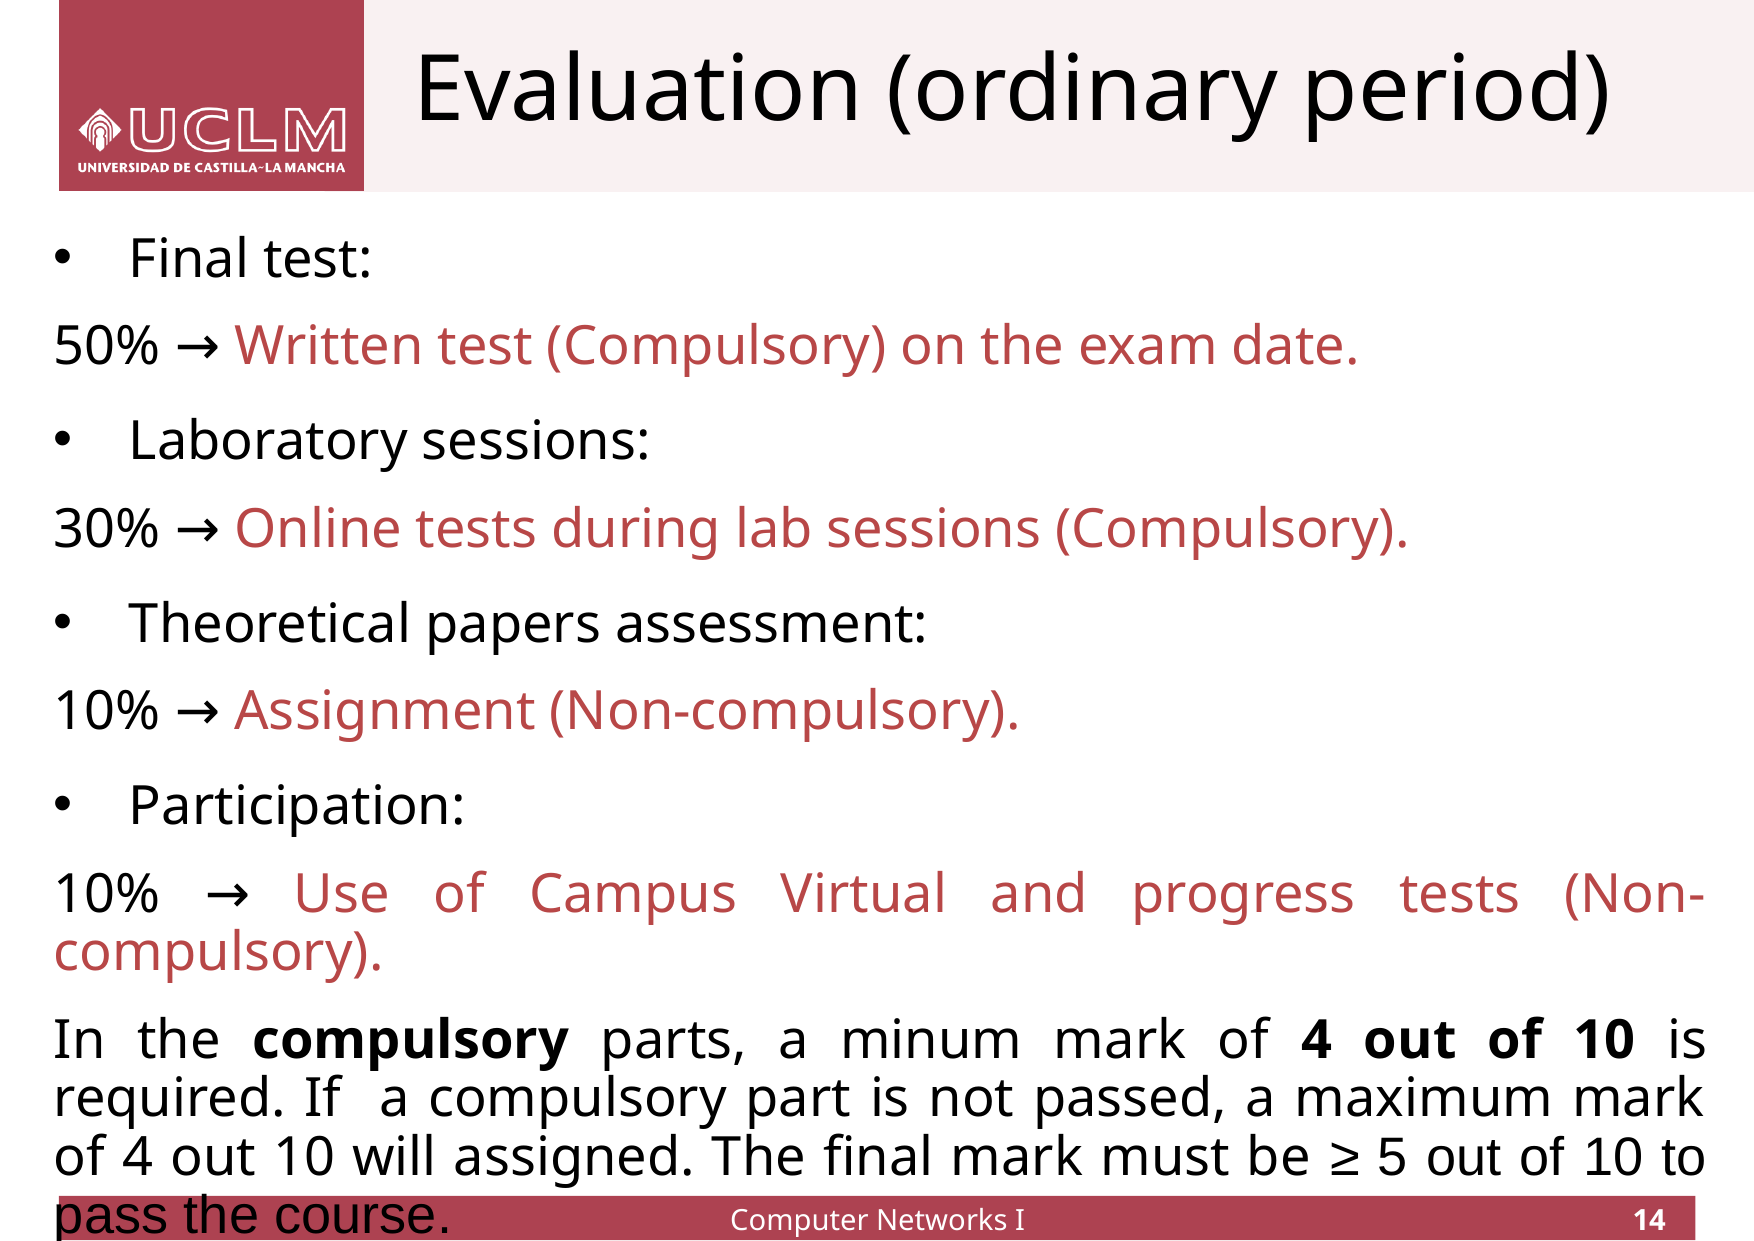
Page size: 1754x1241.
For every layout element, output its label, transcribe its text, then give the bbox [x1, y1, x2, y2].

picture [59, 0, 364, 191]
list Final test: 50% → Written test (Compulsory) on the exam date. Laboratory sessions: 30% → Online tests during lab sessions (Compulsory). Theoretical papers assessment: 10% → Assignment (Non-compulsory). Participation: 10% → Use of Campus Virtual and progress tests (Non-compulsory). In the compulsory parts, a minum mark of 4 out of 10 is required. If a compulsory part is not passed, a maximum mark of 4 out 10 will assigned. The final mark must be ≥ 5 out of 10 to pass the course. [53, 223, 1708, 1241]
title Evaluation (ordinary period) [413, 0, 1667, 198]
